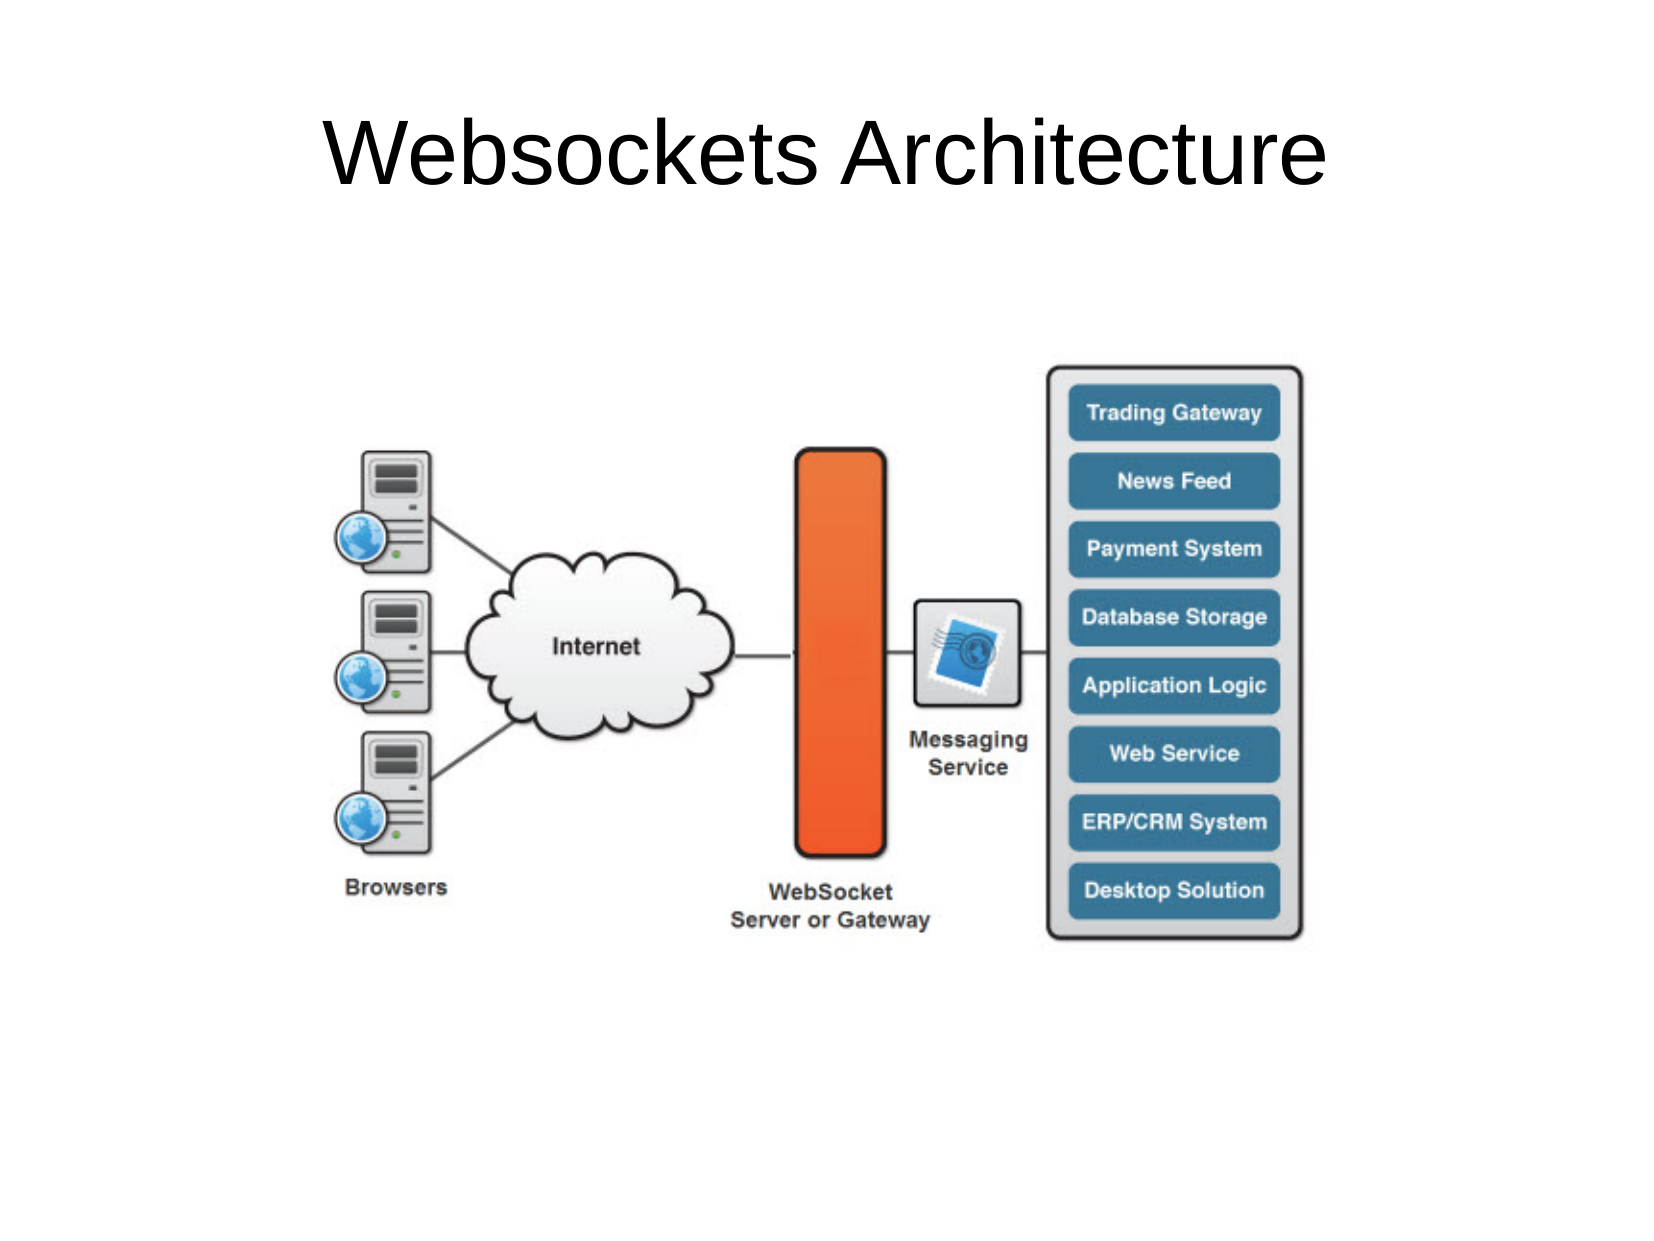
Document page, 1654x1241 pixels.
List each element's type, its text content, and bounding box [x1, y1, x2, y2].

picture [315, 307, 1323, 1027]
title Websockets Architecture [82, 49, 1571, 257]
